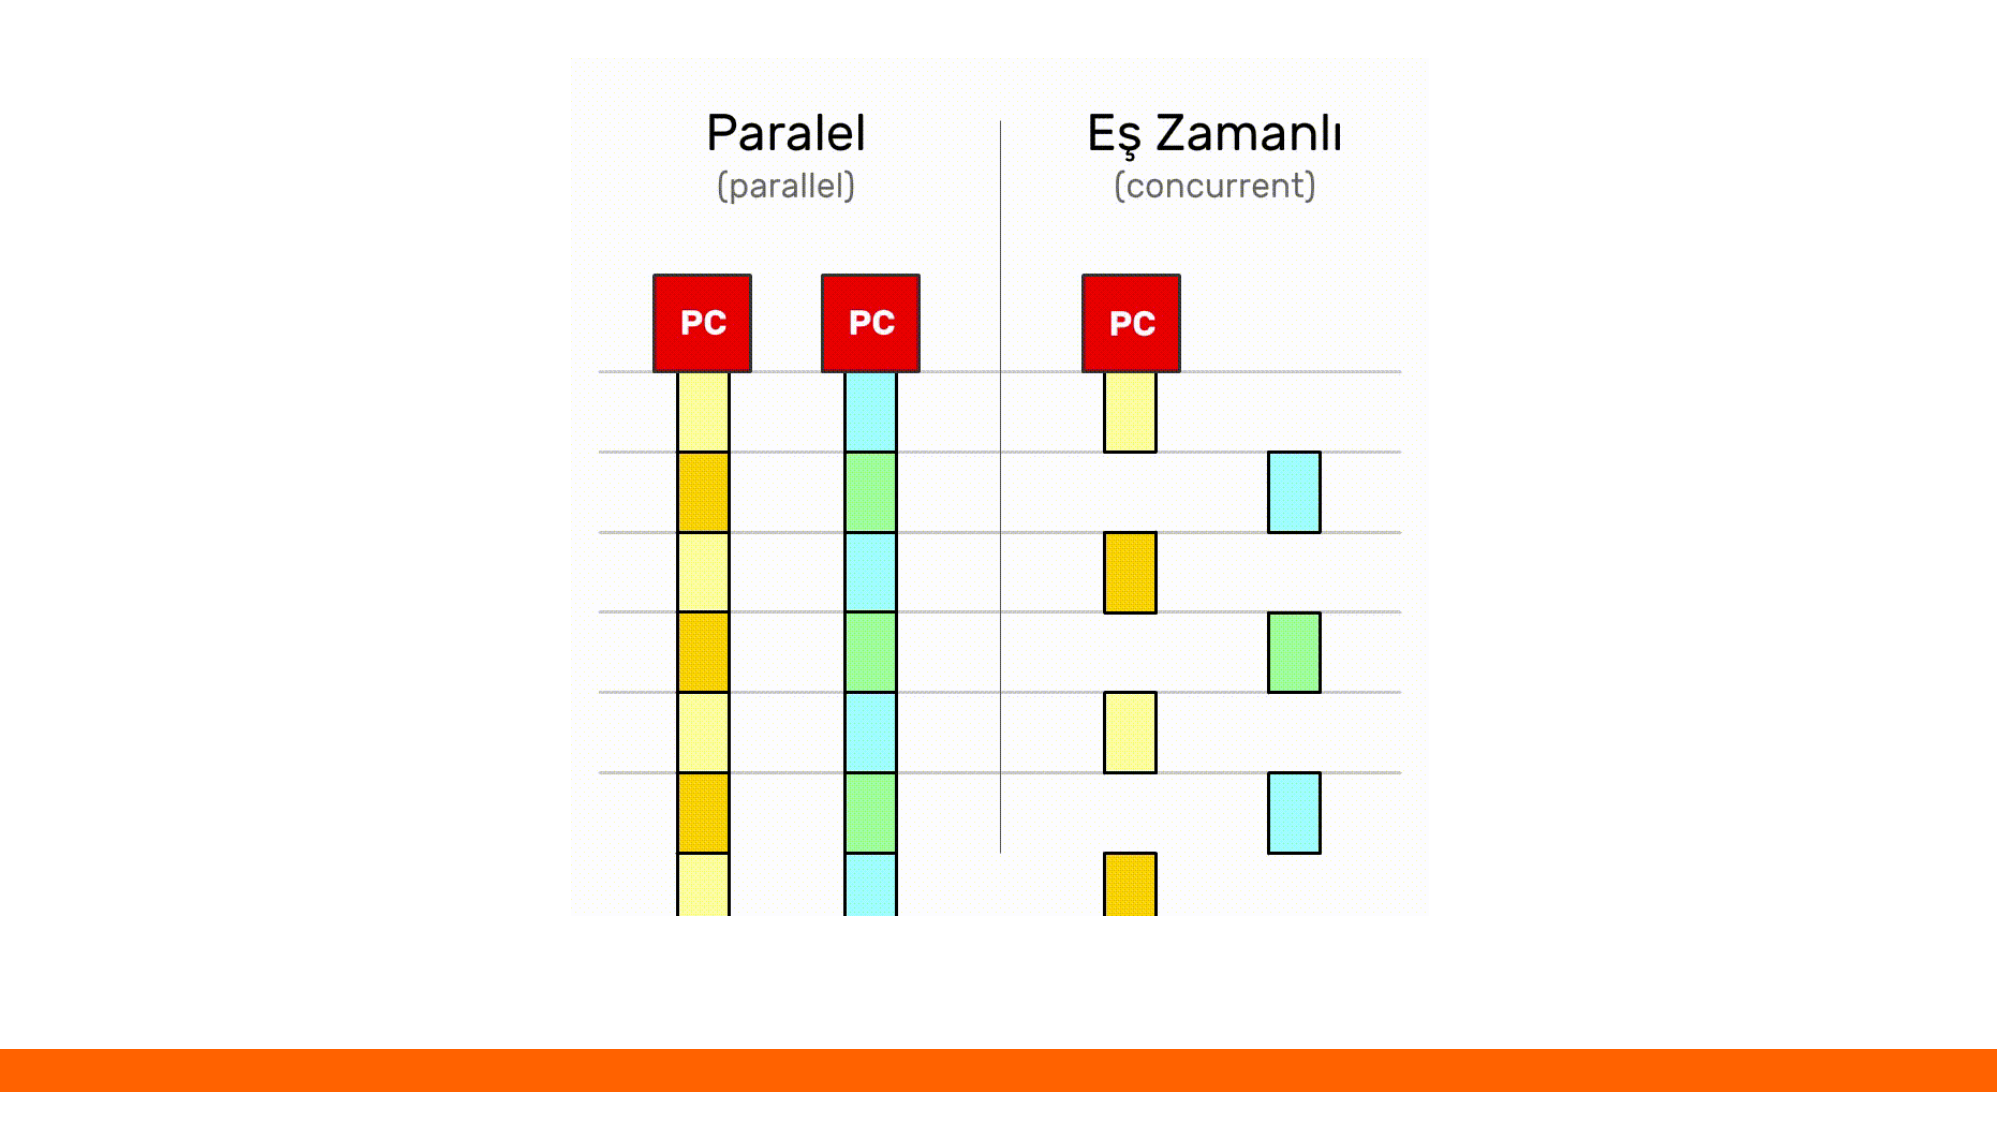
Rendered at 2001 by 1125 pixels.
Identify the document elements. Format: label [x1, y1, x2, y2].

picture [571, 58, 1429, 916]
text_box [0, 1049, 1997, 1092]
